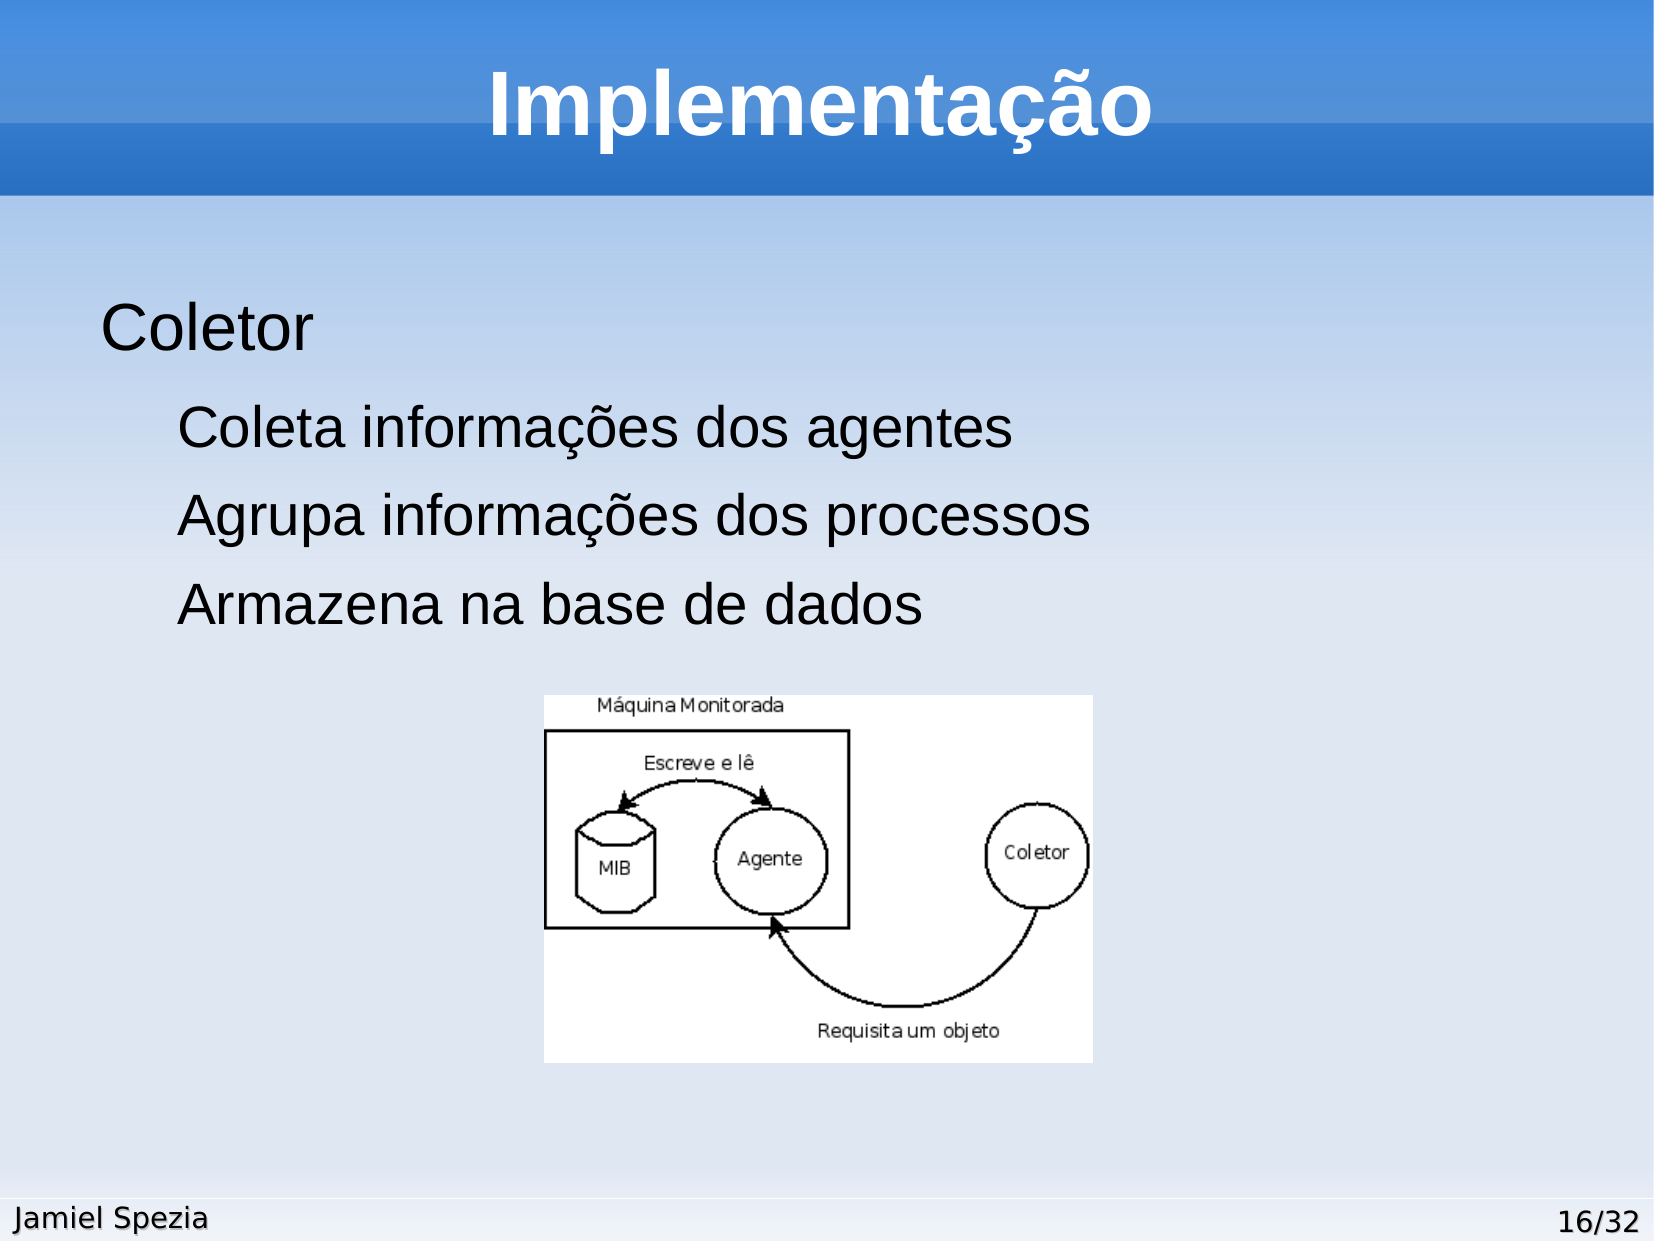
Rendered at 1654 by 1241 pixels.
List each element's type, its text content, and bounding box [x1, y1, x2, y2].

title Implementação [76, 0, 1566, 208]
picture [0, 0, 1654, 1198]
list Coletor Coleta informações dos agentes Agrupa informações dos processos Armazena na base de dados [82, 290, 1571, 1094]
picture [0, 1199, 1654, 1241]
